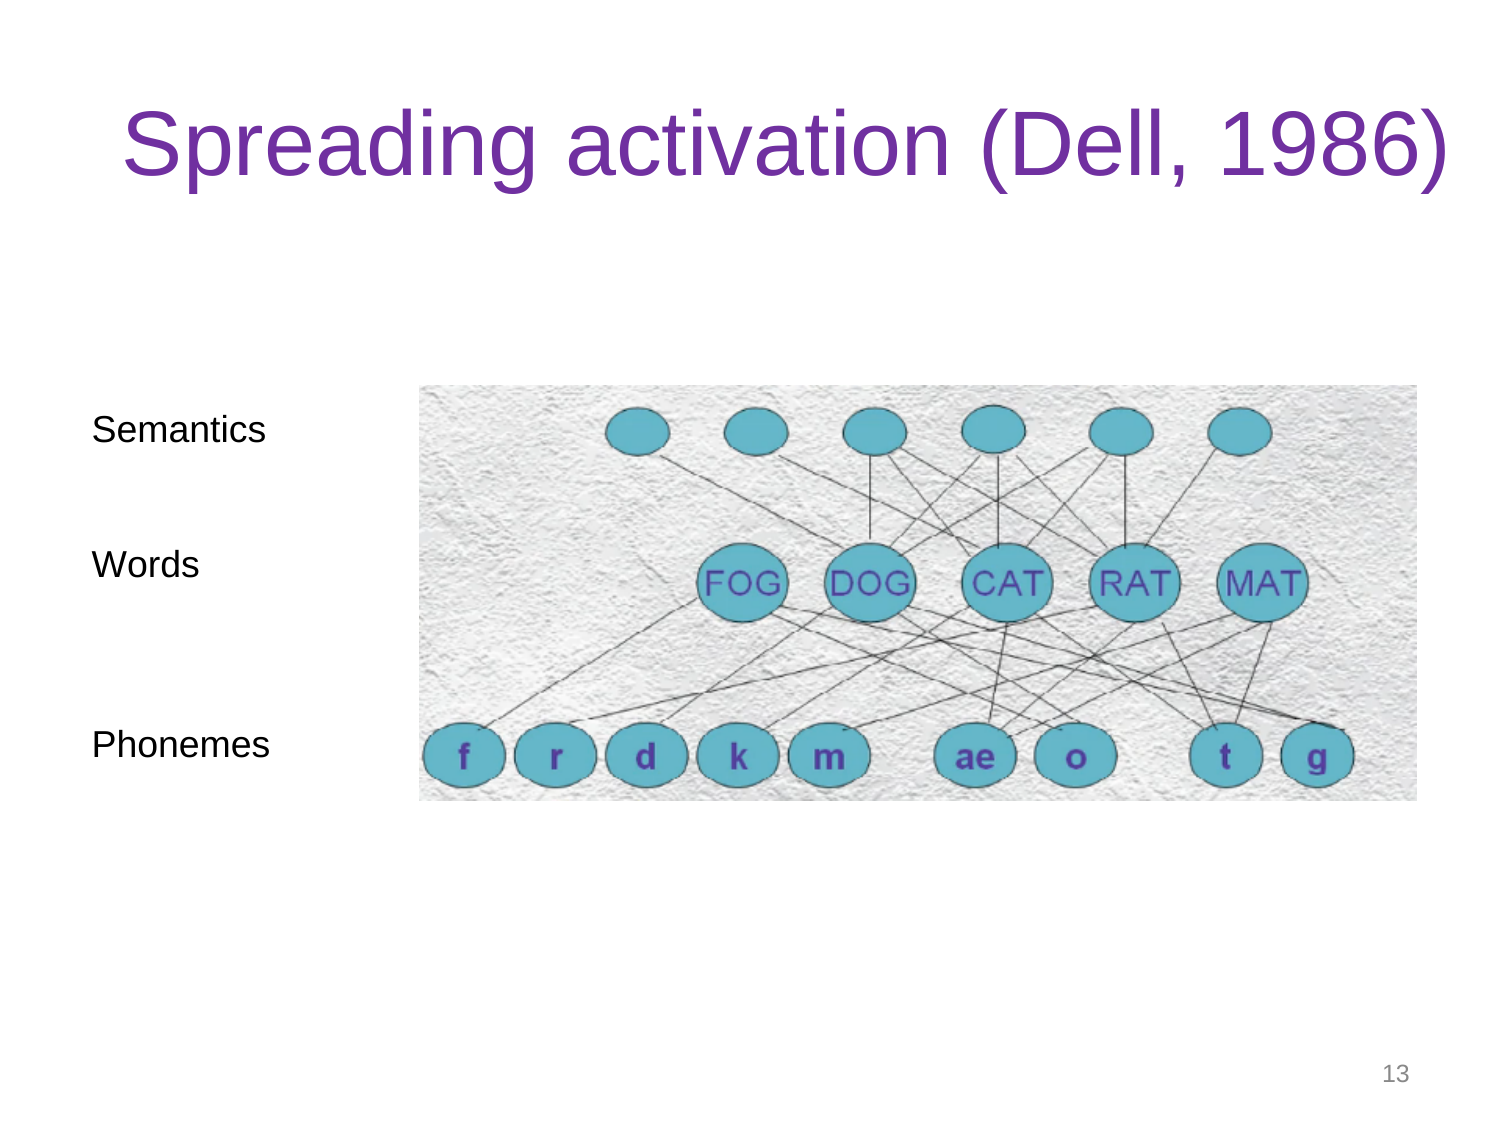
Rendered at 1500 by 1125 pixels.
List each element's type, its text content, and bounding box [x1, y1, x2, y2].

picture [419, 385, 1417, 802]
title Spreading activation (Dell, 1986) [75, 45, 1500, 233]
text_box <number> [1074, 1042, 1426, 1103]
text_box Semantics Words Phonemes [76, 397, 361, 773]
